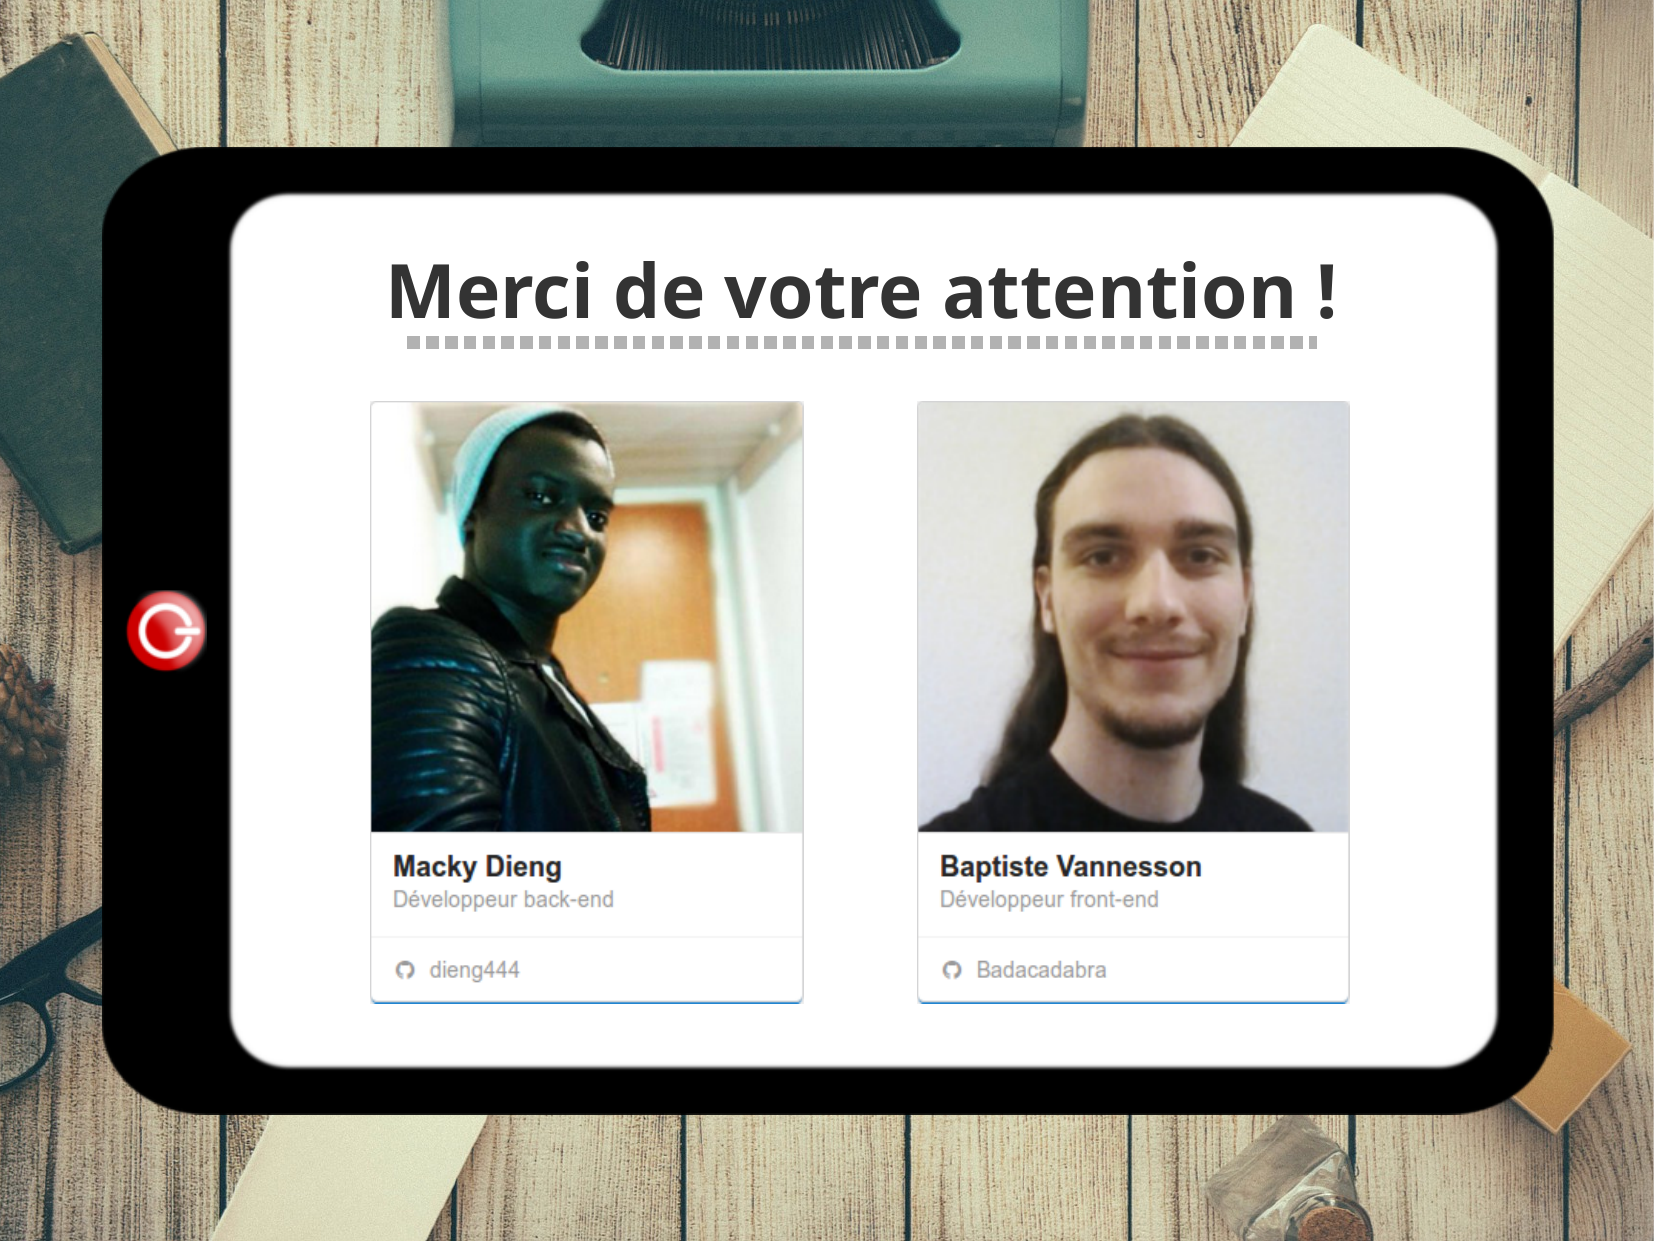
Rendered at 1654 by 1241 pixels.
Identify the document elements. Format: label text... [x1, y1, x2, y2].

title Merci de votre attention ! [248, 212, 1477, 367]
picture [0, 0, 1654, 1241]
